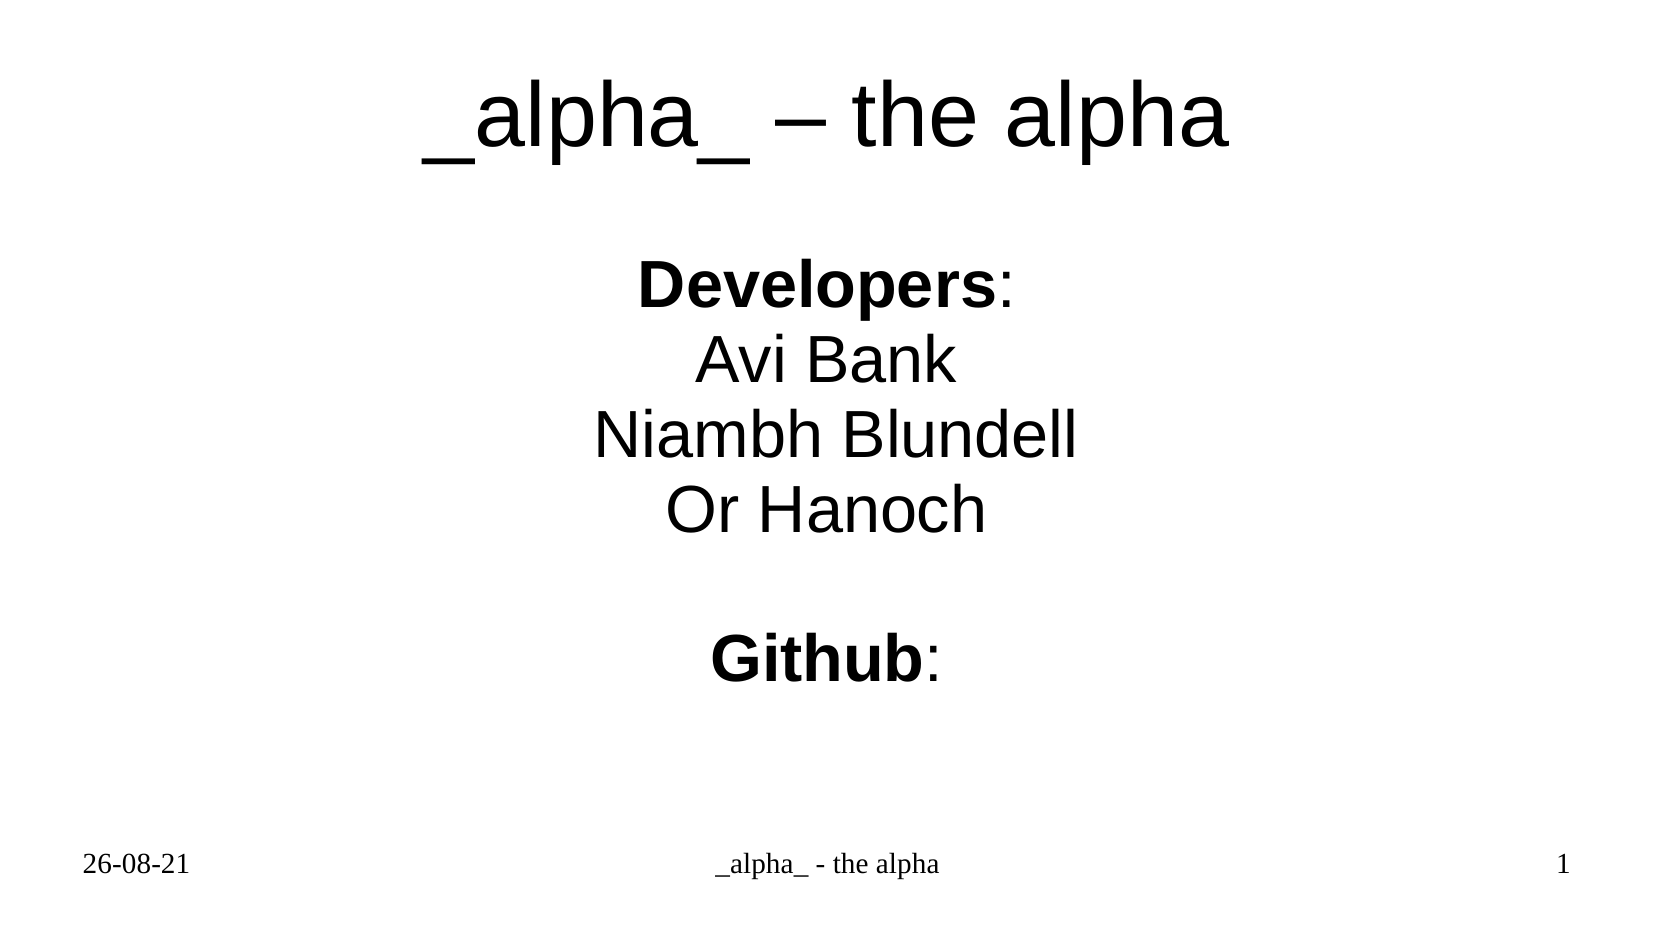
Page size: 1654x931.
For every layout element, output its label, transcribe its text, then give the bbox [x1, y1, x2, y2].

subtitle Developers: Avi Bank Niambh Blundell Or Hanoch Github: [82, 247, 1571, 846]
title _alpha_ – the alpha [82, 37, 1571, 193]
